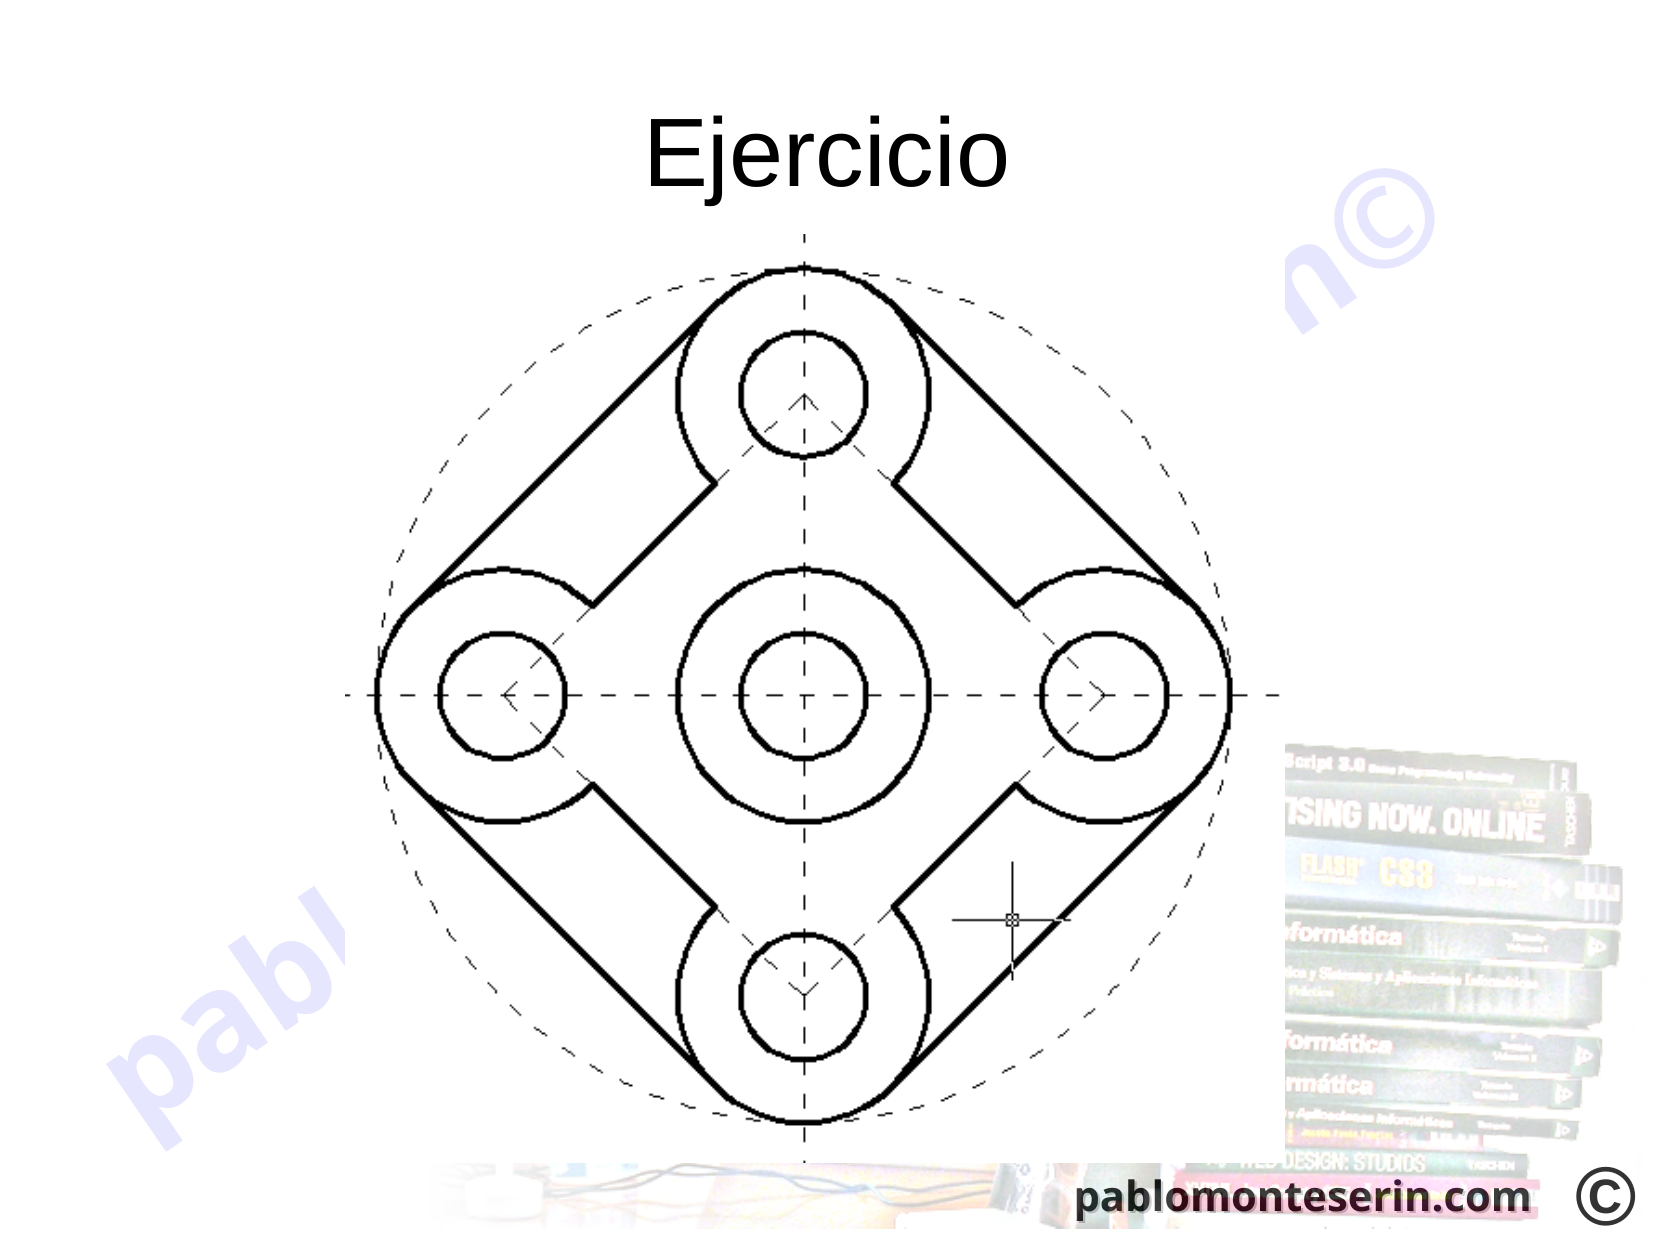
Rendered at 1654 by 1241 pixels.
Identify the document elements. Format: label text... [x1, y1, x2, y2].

title Ejercicio [82, 49, 1571, 257]
picture [345, 234, 1654, 1229]
